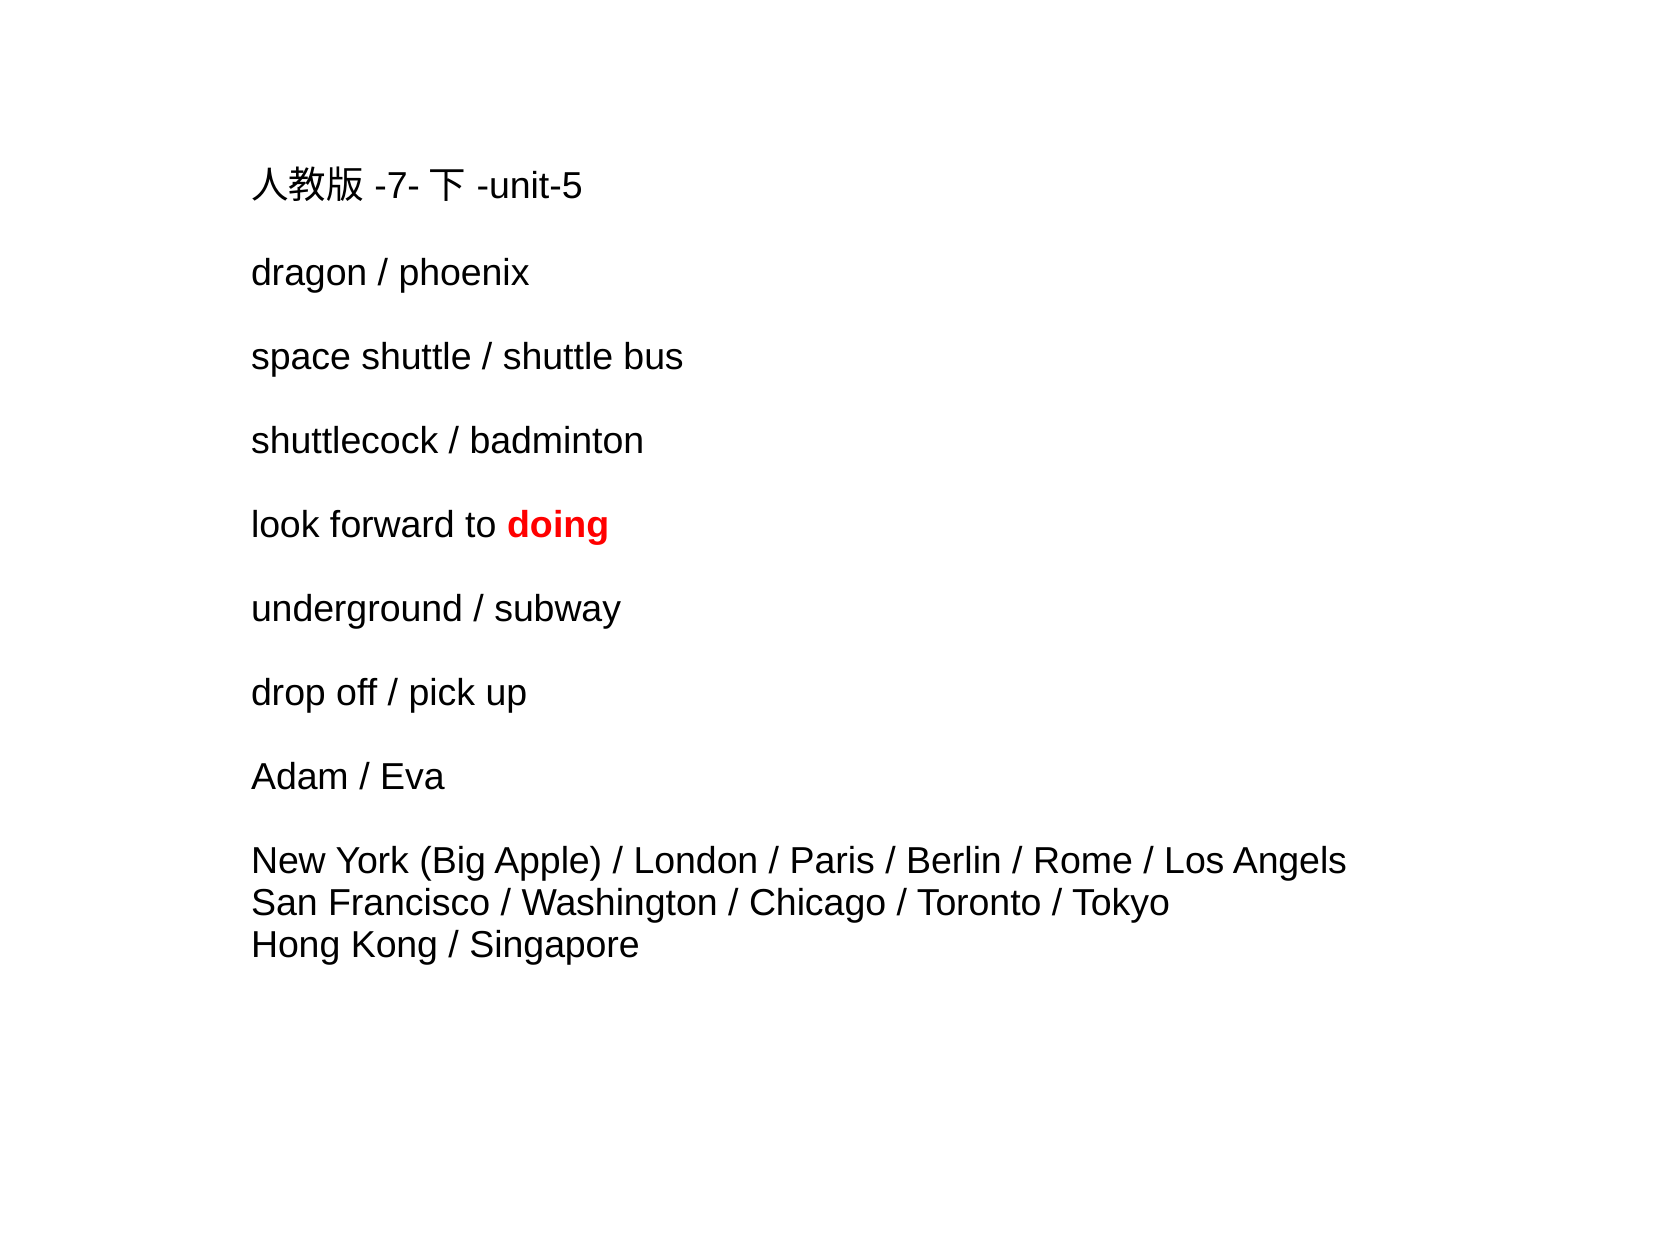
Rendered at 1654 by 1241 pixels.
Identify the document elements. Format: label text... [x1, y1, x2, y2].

text_box 人教版-7-下-unit-5 dragon / phoenix space shuttle / shuttle bus shuttlecock / badminton look forward to doing underground / subway drop off / pick up Adam / Eva New York (Big Apple) / London / Paris / Berlin / Rome / Los Angels San Francisco / Washington / Chicago / Toronto / Tokyo Hong Kong / Singapore [236, 147, 1418, 1048]
